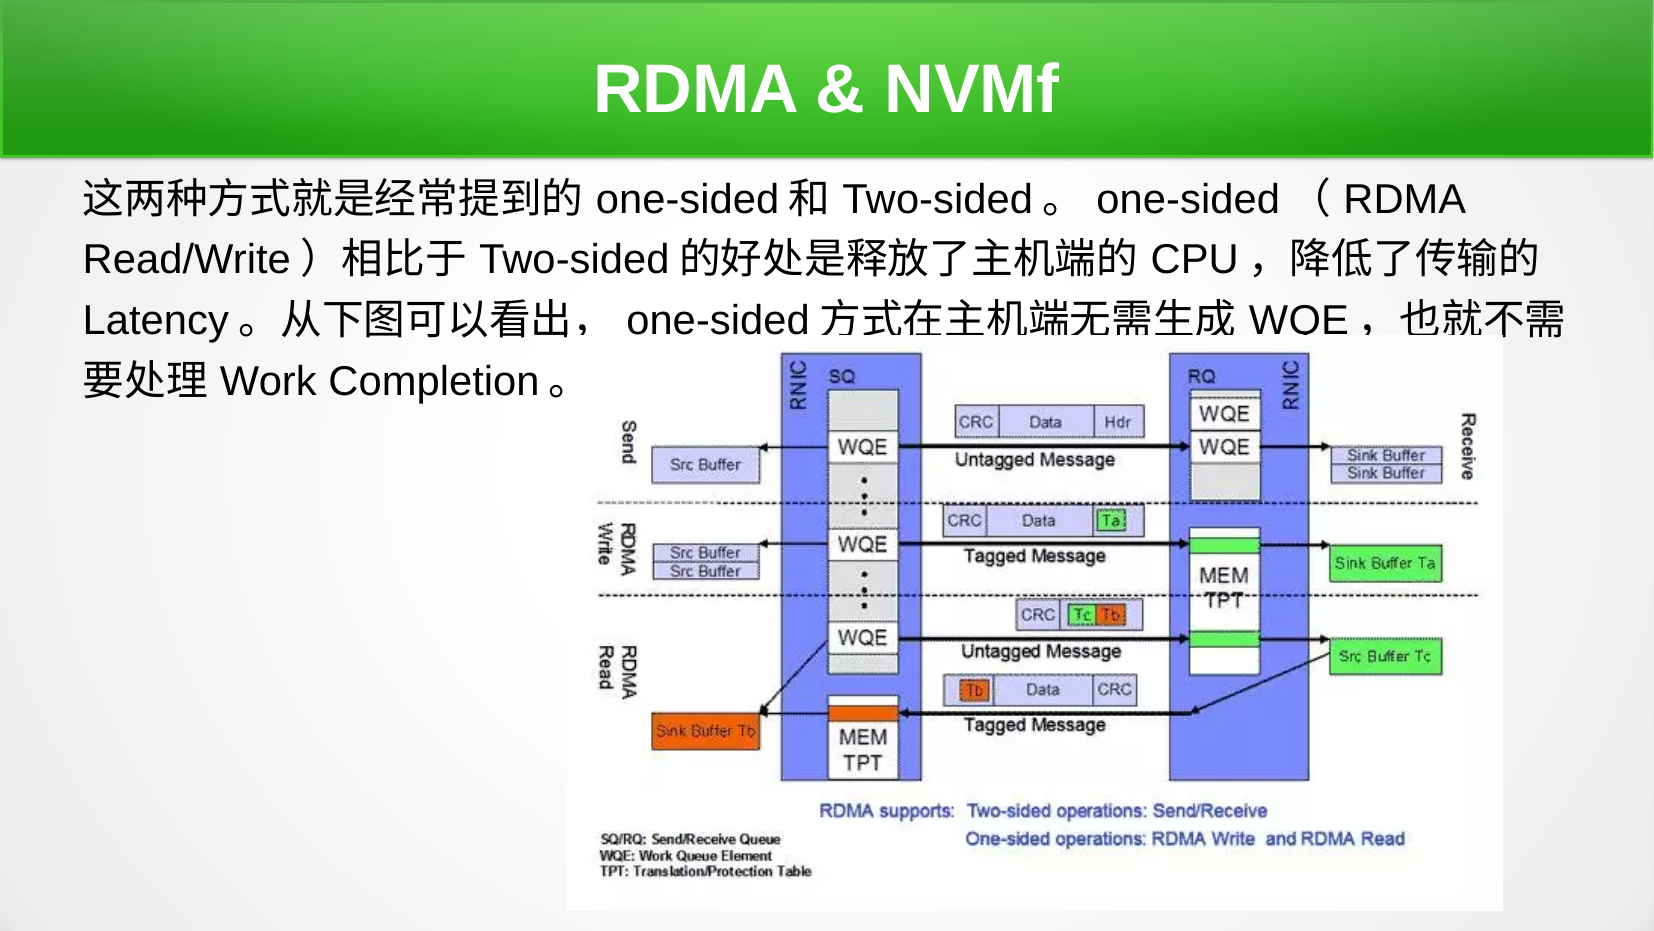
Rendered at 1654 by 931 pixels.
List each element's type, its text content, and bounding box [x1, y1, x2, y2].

subtitle 这两种方式就是经常提到的one-sided和Two-sided。one-sided（RDMA Read/Write）相比于Two-sided的好处是释放了主机端的CPU，降低了传输的Latency。从下图可以看出，one-sided方式在主机端无需生成WQE，也就不需要处理Work Completion。 [82, 165, 1571, 916]
title RDMA & NVMf [82, 35, 1571, 142]
picture [567, 335, 1503, 911]
